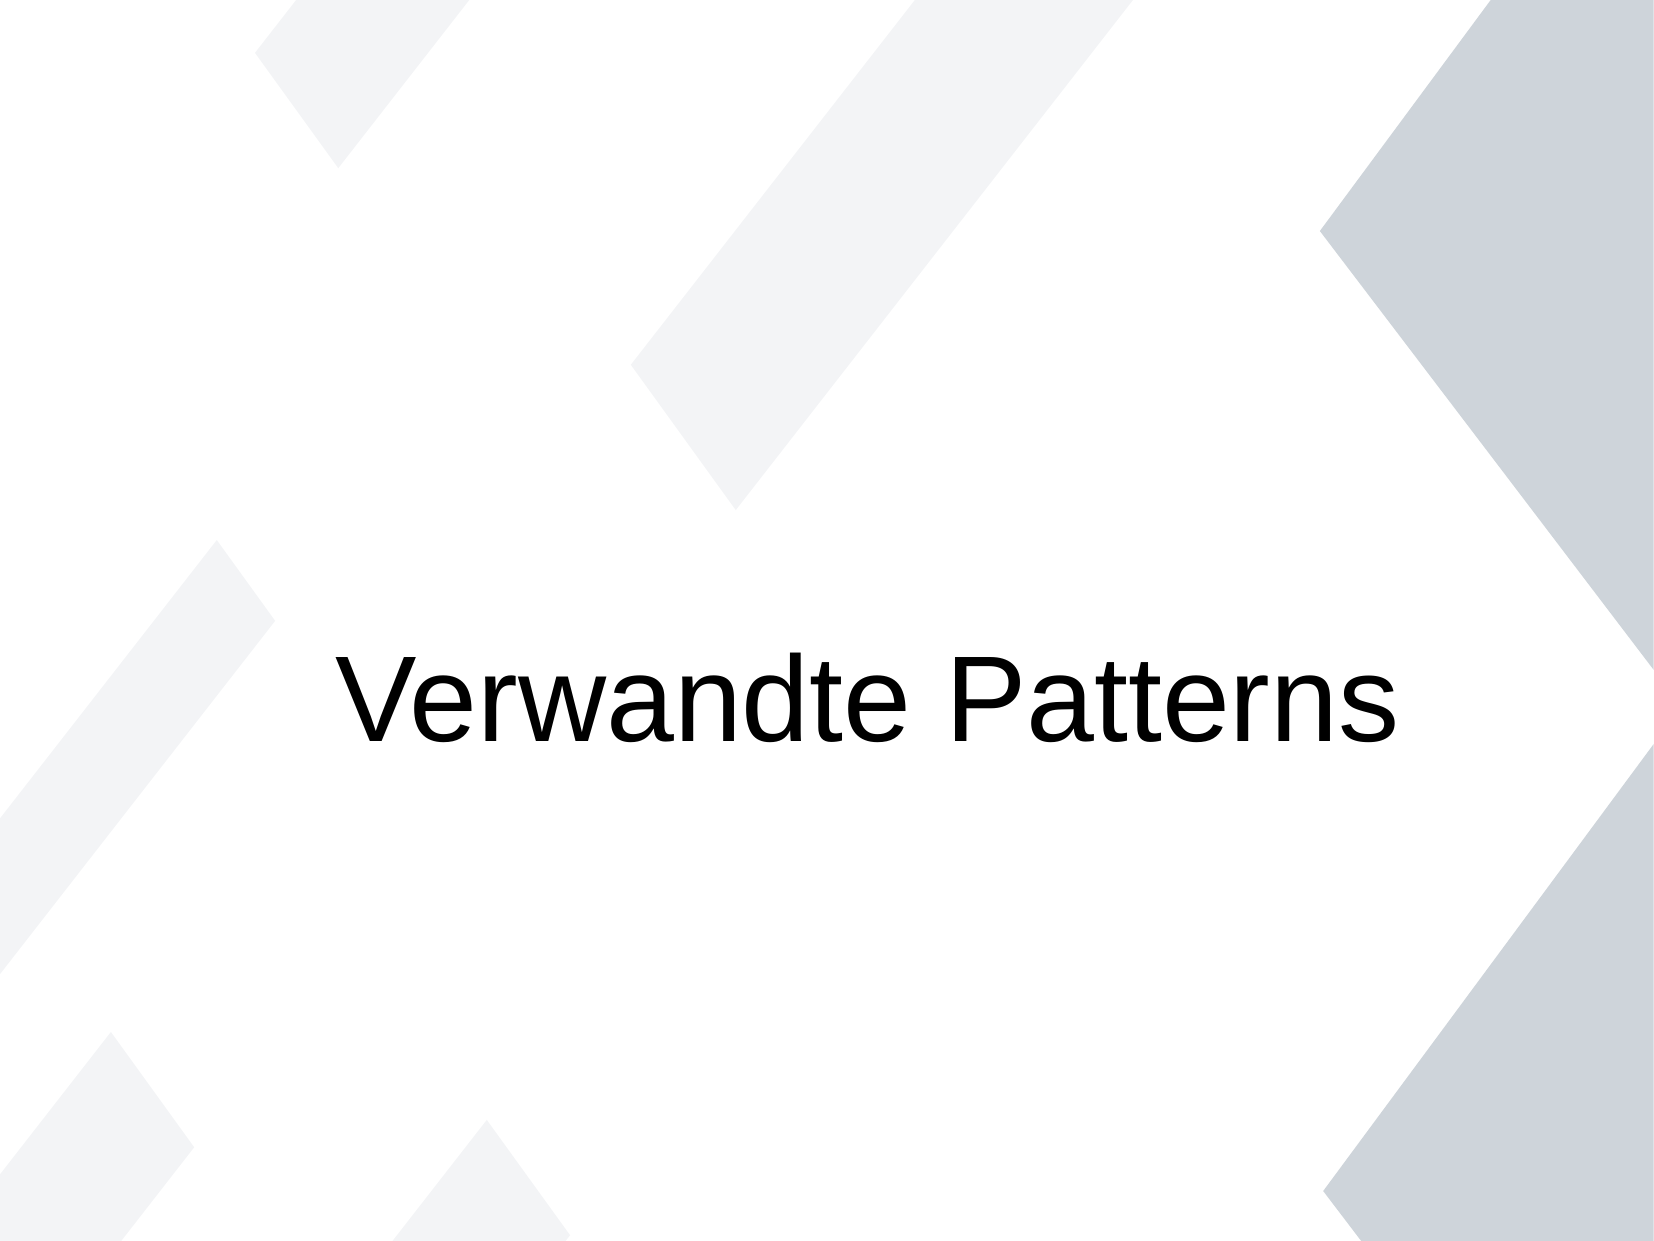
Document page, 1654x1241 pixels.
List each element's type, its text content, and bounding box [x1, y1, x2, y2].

title Verwandte Patterns [123, 595, 1612, 803]
